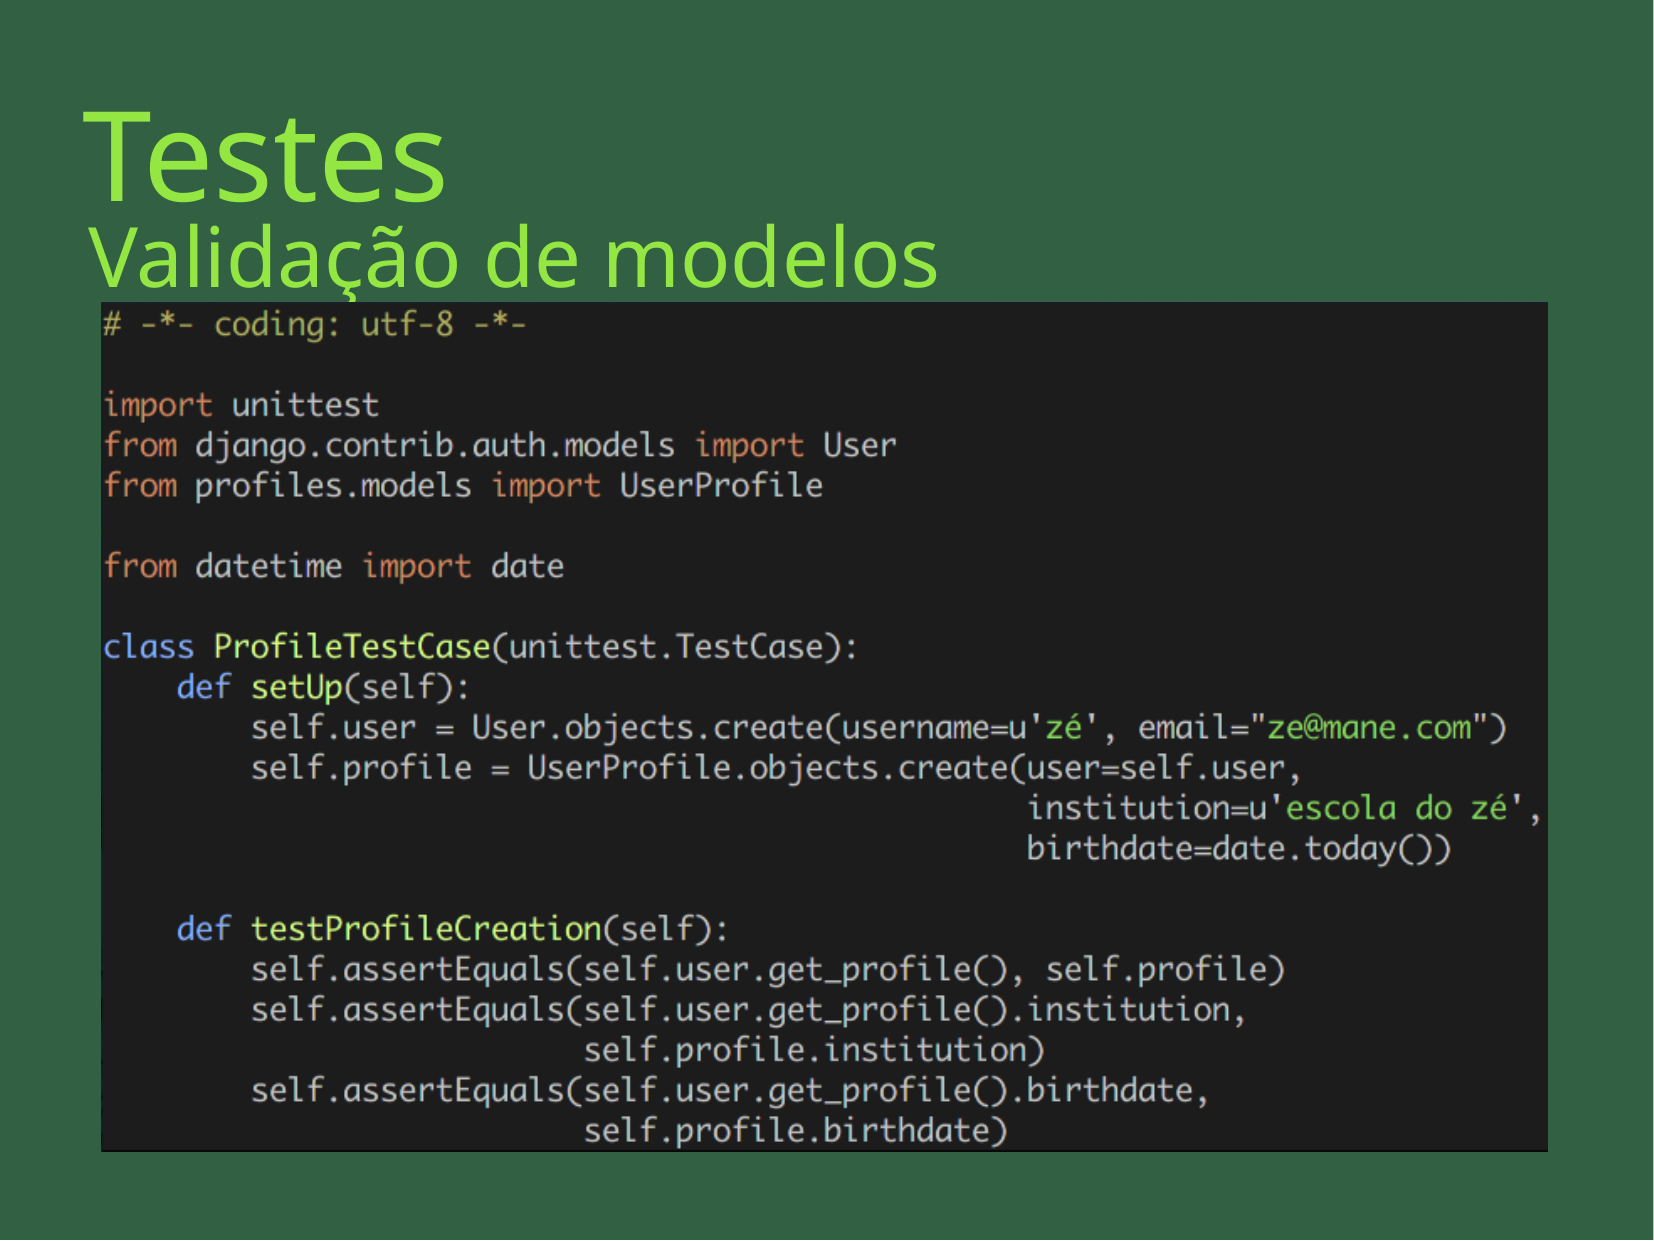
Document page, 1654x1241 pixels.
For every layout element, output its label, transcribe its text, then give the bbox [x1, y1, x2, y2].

picture [101, 302, 1548, 1152]
title Testes [82, 49, 1571, 257]
title Validação de modelos [88, 177, 1577, 334]
